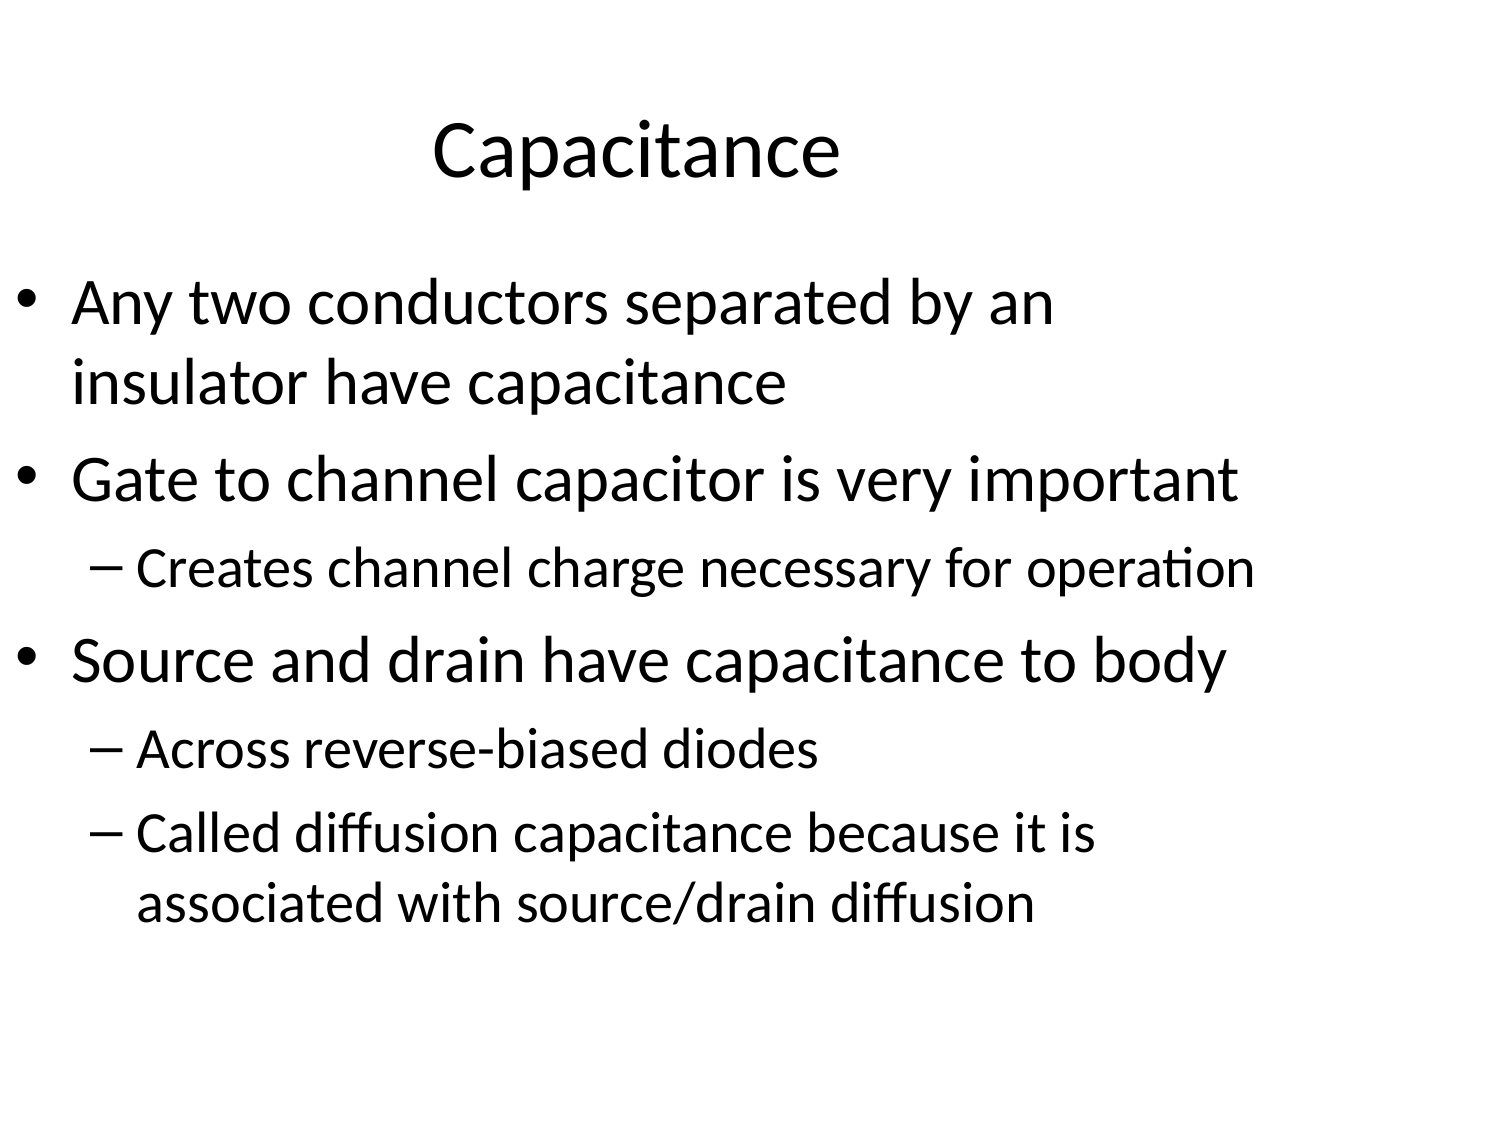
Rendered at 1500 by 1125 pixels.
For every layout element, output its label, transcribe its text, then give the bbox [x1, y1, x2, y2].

title Capacitance [0, 87, 1276, 200]
list Any two conductors separated by an insulator have capacitance Gate to channel capacitor is very important Creates channel charge necessary for operation Source and drain have capacitance to body Across reverse-biased diodes Called diffusion capacitance because it is associated with source/drain diffusion [0, 249, 1276, 1000]
